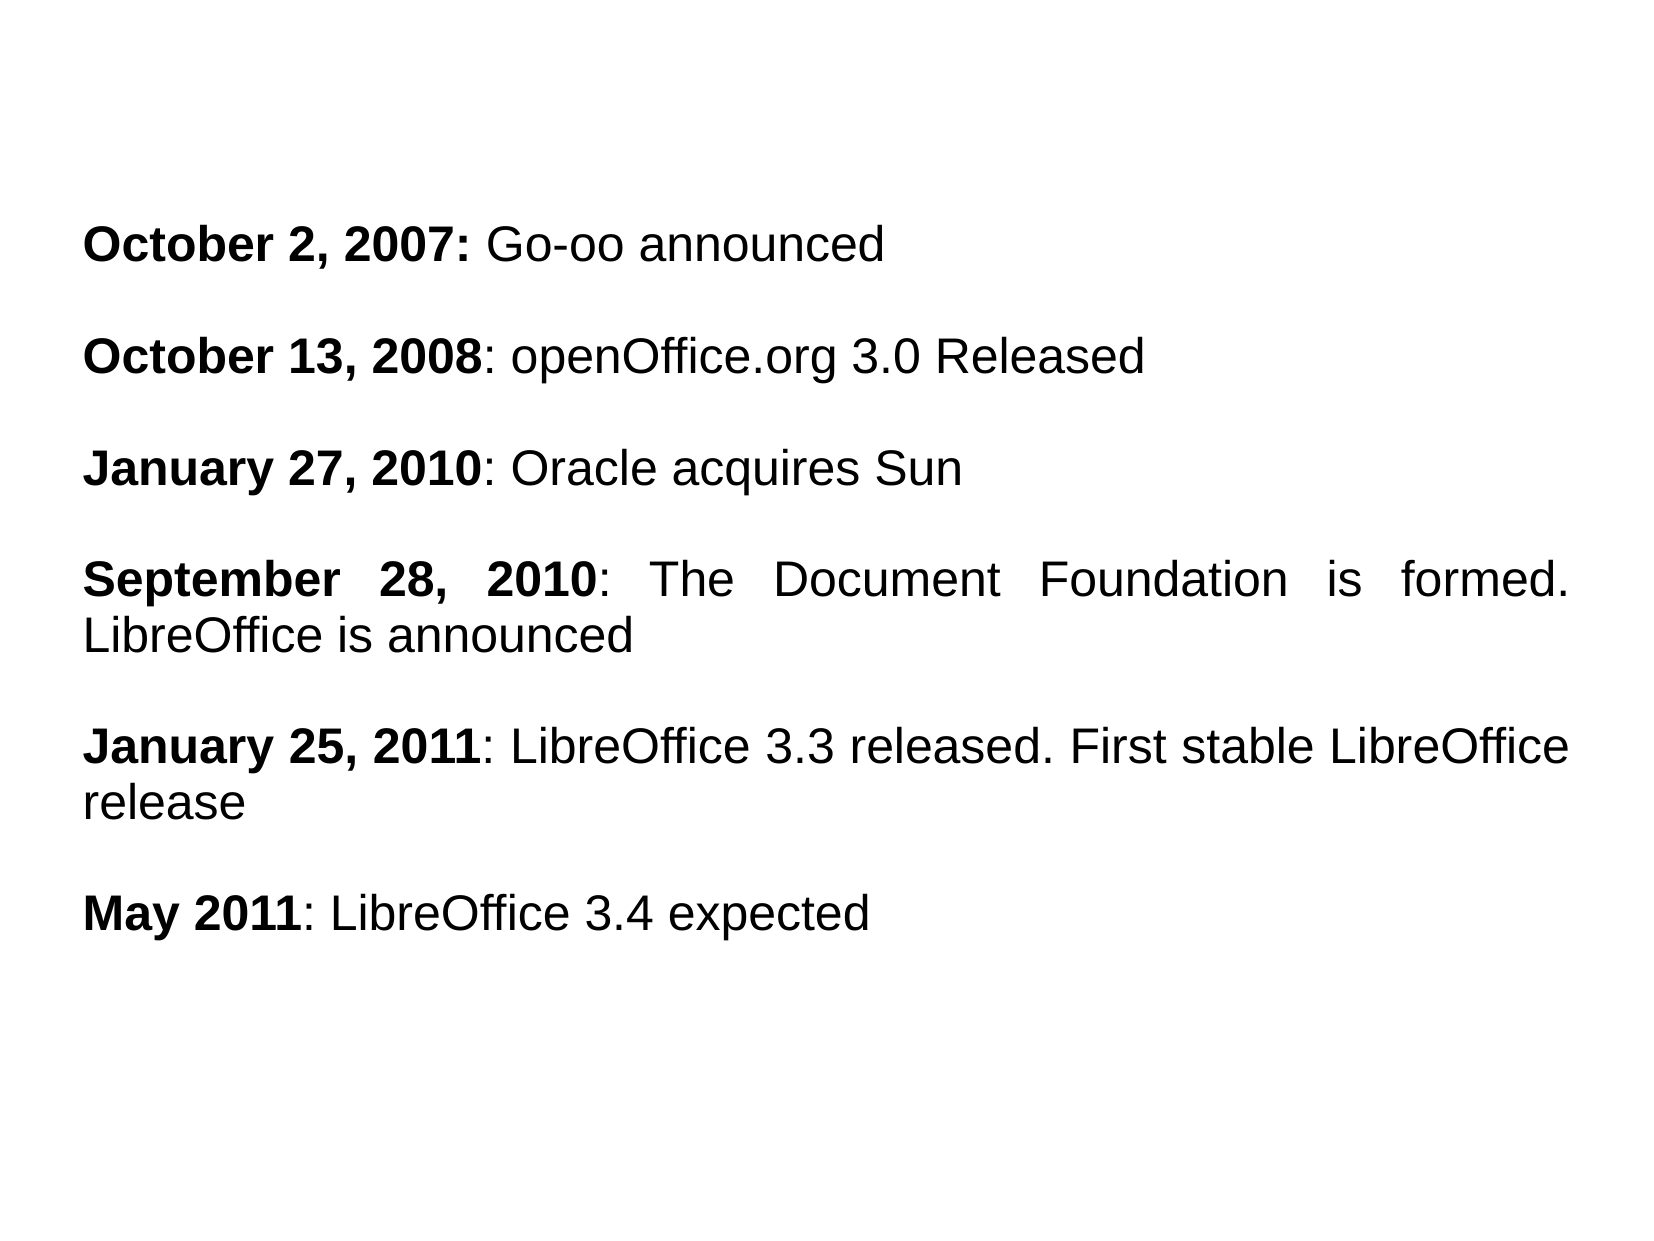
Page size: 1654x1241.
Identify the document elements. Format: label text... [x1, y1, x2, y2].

subtitle October 2, 2007: Go-oo announced October 13, 2008: openOffice.org 3.0 Released January 27, 2010: Oracle acquires Sun September 28, 2010: The Document Foundation is formed. LibreOffice is announced January 25, 2011: LibreOffice 3.3 released. First stable LibreOffice release May 2011: LibreOffice 3.4 expected [82, 49, 1571, 1109]
